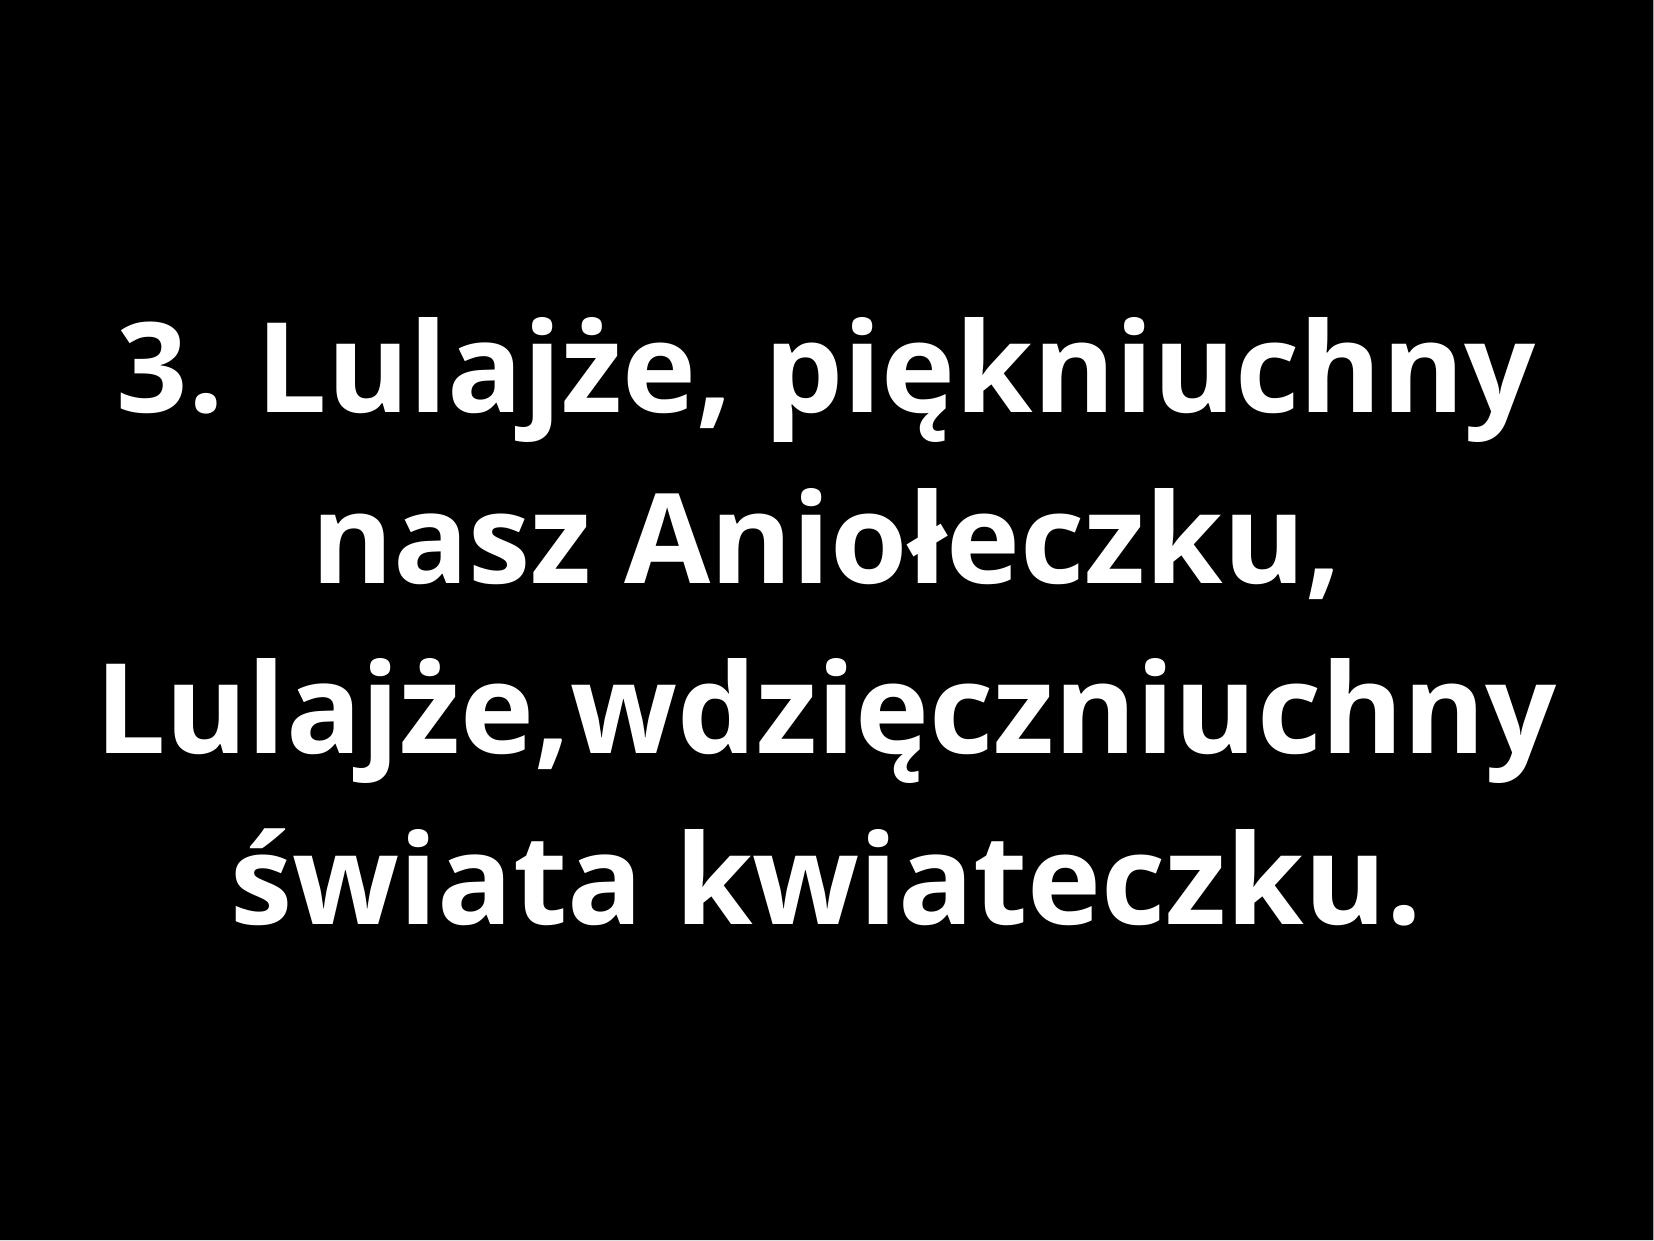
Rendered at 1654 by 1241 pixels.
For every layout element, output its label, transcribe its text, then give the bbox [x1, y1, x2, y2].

title 3. Lulajże, piękniuchny nasz Aniołeczku, Lulajże,wdzięczniuchny świata kwiateczku. [0, 0, 1654, 1241]
